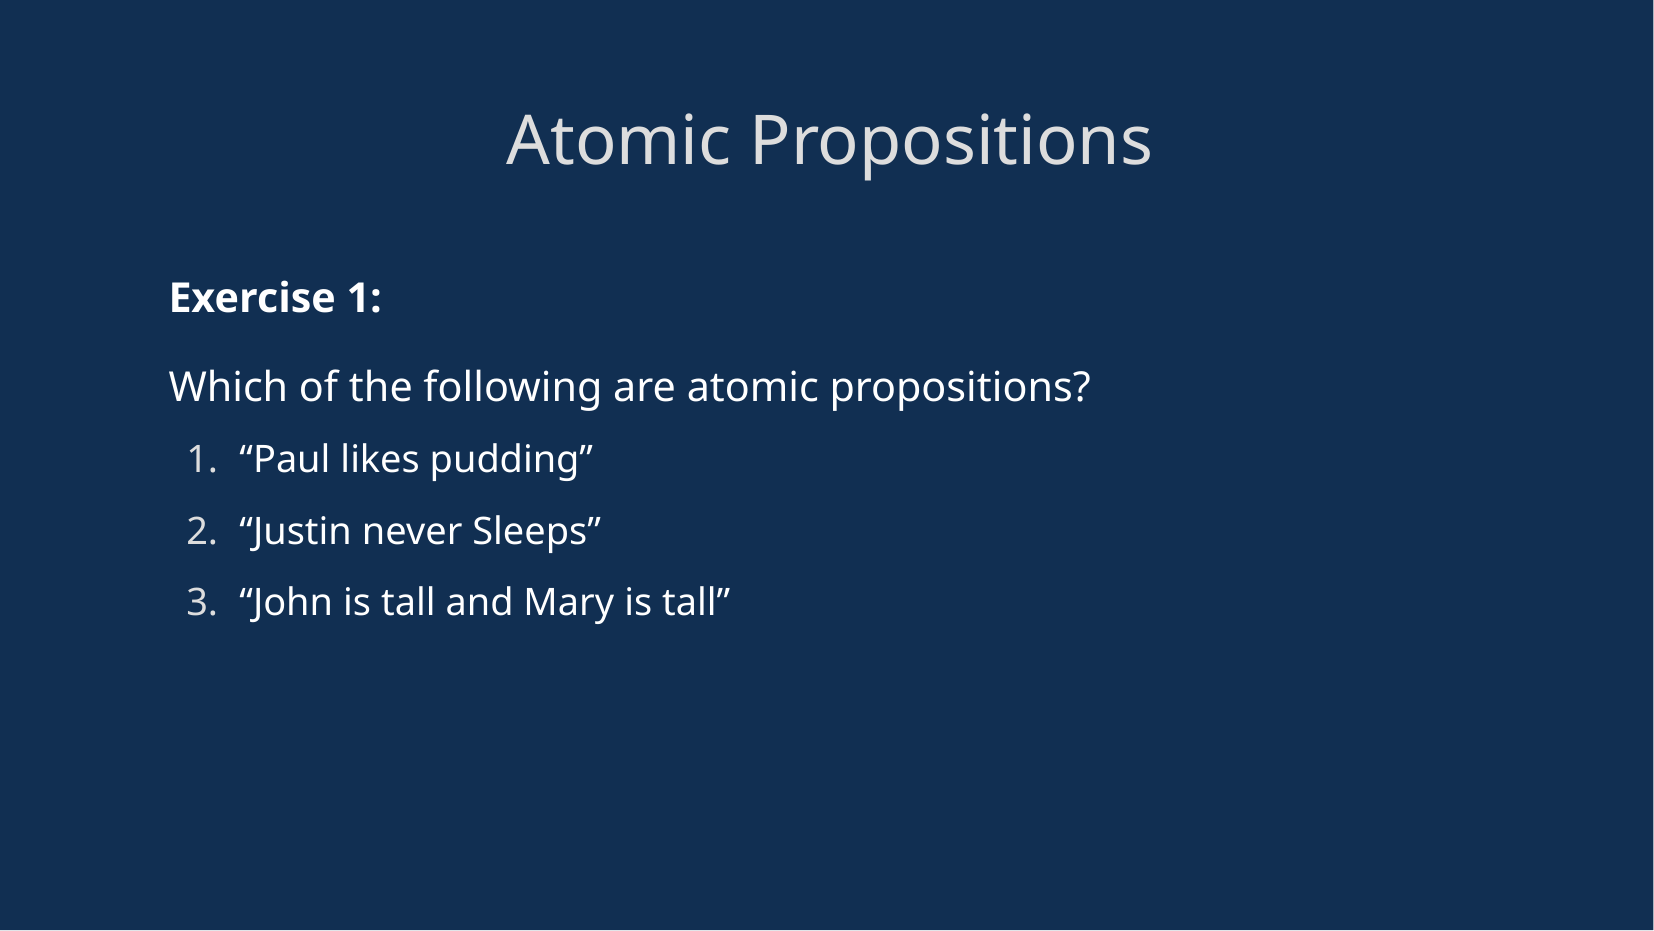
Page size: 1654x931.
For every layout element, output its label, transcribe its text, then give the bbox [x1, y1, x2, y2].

title Atomic Propositions [97, 96, 1563, 180]
list Exercise 1: Which of the following are atomic propositions? “Paul likes pudding” “Justin never Sleeps” “John is tall and Mary is tall” [97, 268, 1563, 806]
